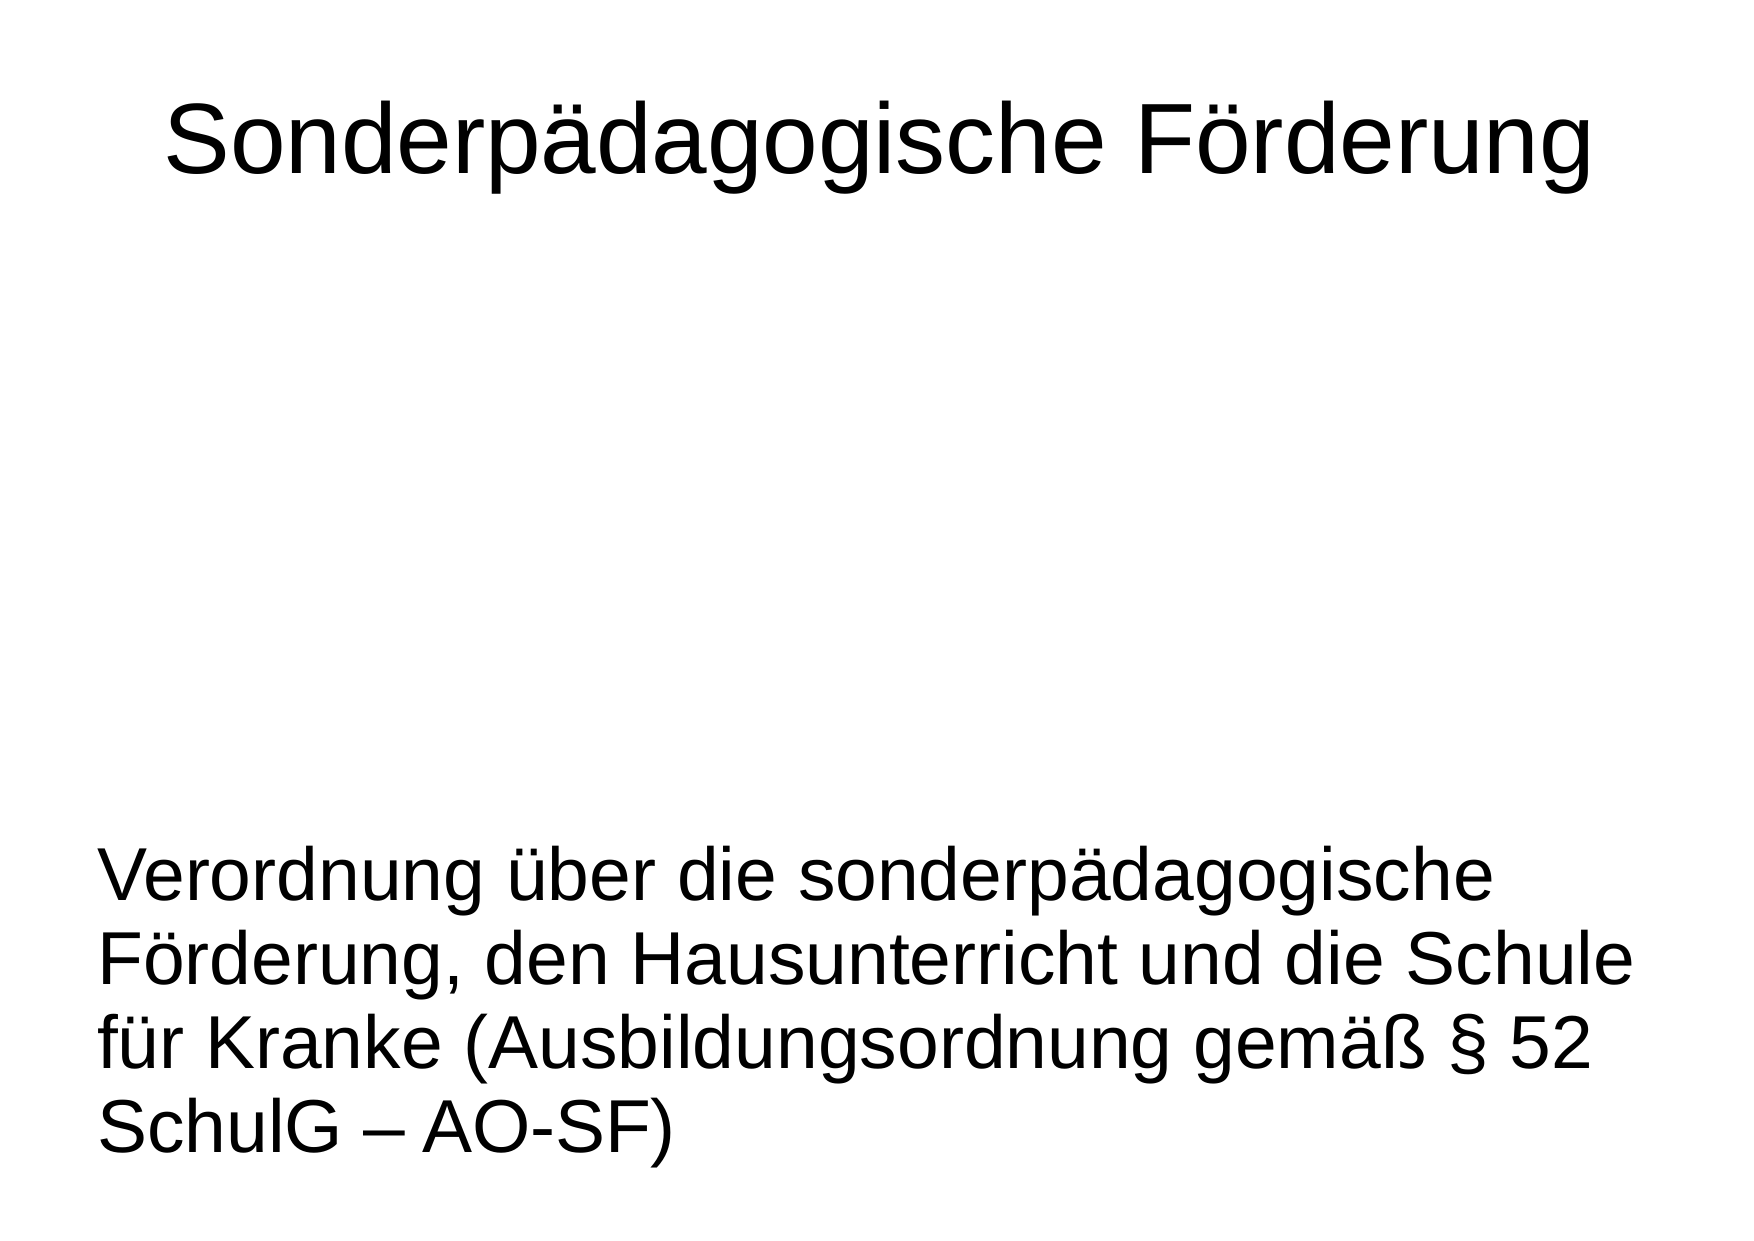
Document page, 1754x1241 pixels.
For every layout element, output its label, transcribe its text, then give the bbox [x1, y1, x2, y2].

text_box Sonderpädagogische Förderung [148, 75, 1679, 203]
text_box Verordnung über die sonderpädagogische Förderung, den Hausunterricht und die Schule für Kranke (Ausbildungsordnung gemäß § 52 SchulG – AO-SF) [82, 825, 1679, 1177]
